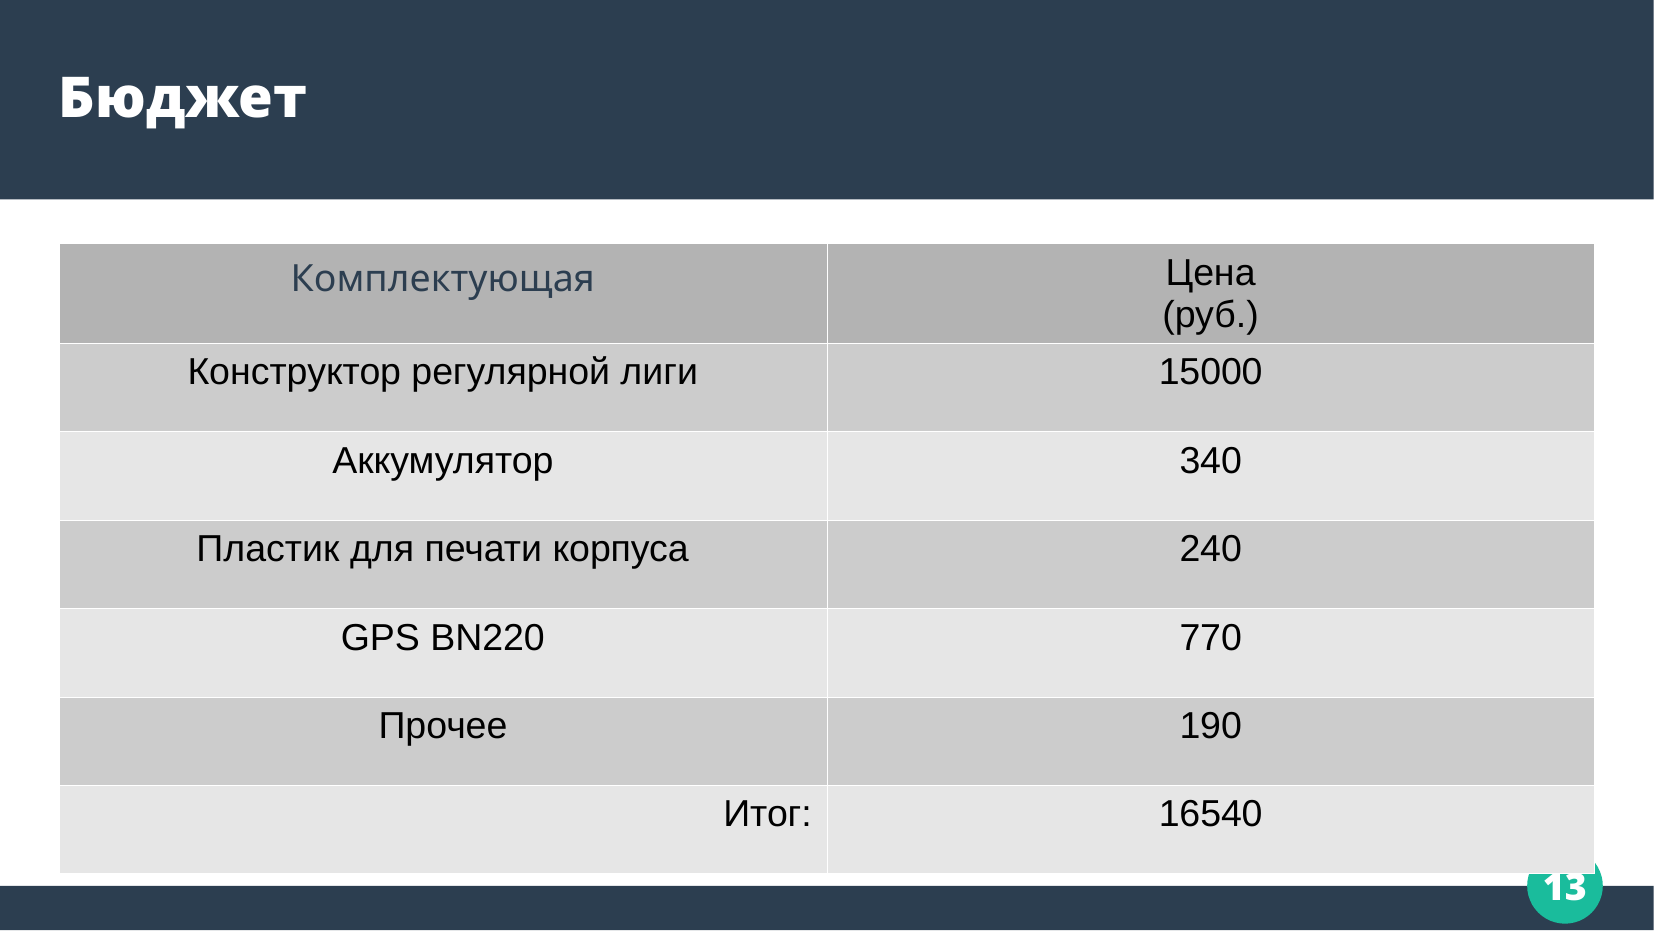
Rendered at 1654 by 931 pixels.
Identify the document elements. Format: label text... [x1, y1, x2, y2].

table_cell 15000 [828, 344, 1594, 431]
table_cell 190 [828, 698, 1594, 785]
table_cell Итог: [60, 786, 827, 873]
table_cell 340 [828, 432, 1594, 520]
table_cell 770 [828, 609, 1594, 697]
table_header Цена (руб.) [828, 244, 1594, 343]
table_cell Конструктор регулярной лиги [60, 344, 827, 431]
title Бюджет [59, 37, 1595, 155]
table_cell 16540 [828, 786, 1594, 873]
table_cell Прочее [60, 698, 827, 785]
table_cell 240 [828, 521, 1594, 608]
table_cell GPS BN220 [60, 609, 827, 697]
table_header Комплектующая [60, 244, 827, 343]
table_cell Пластик для печати корпуса [60, 521, 827, 608]
table_cell Аккумулятор [60, 432, 827, 520]
